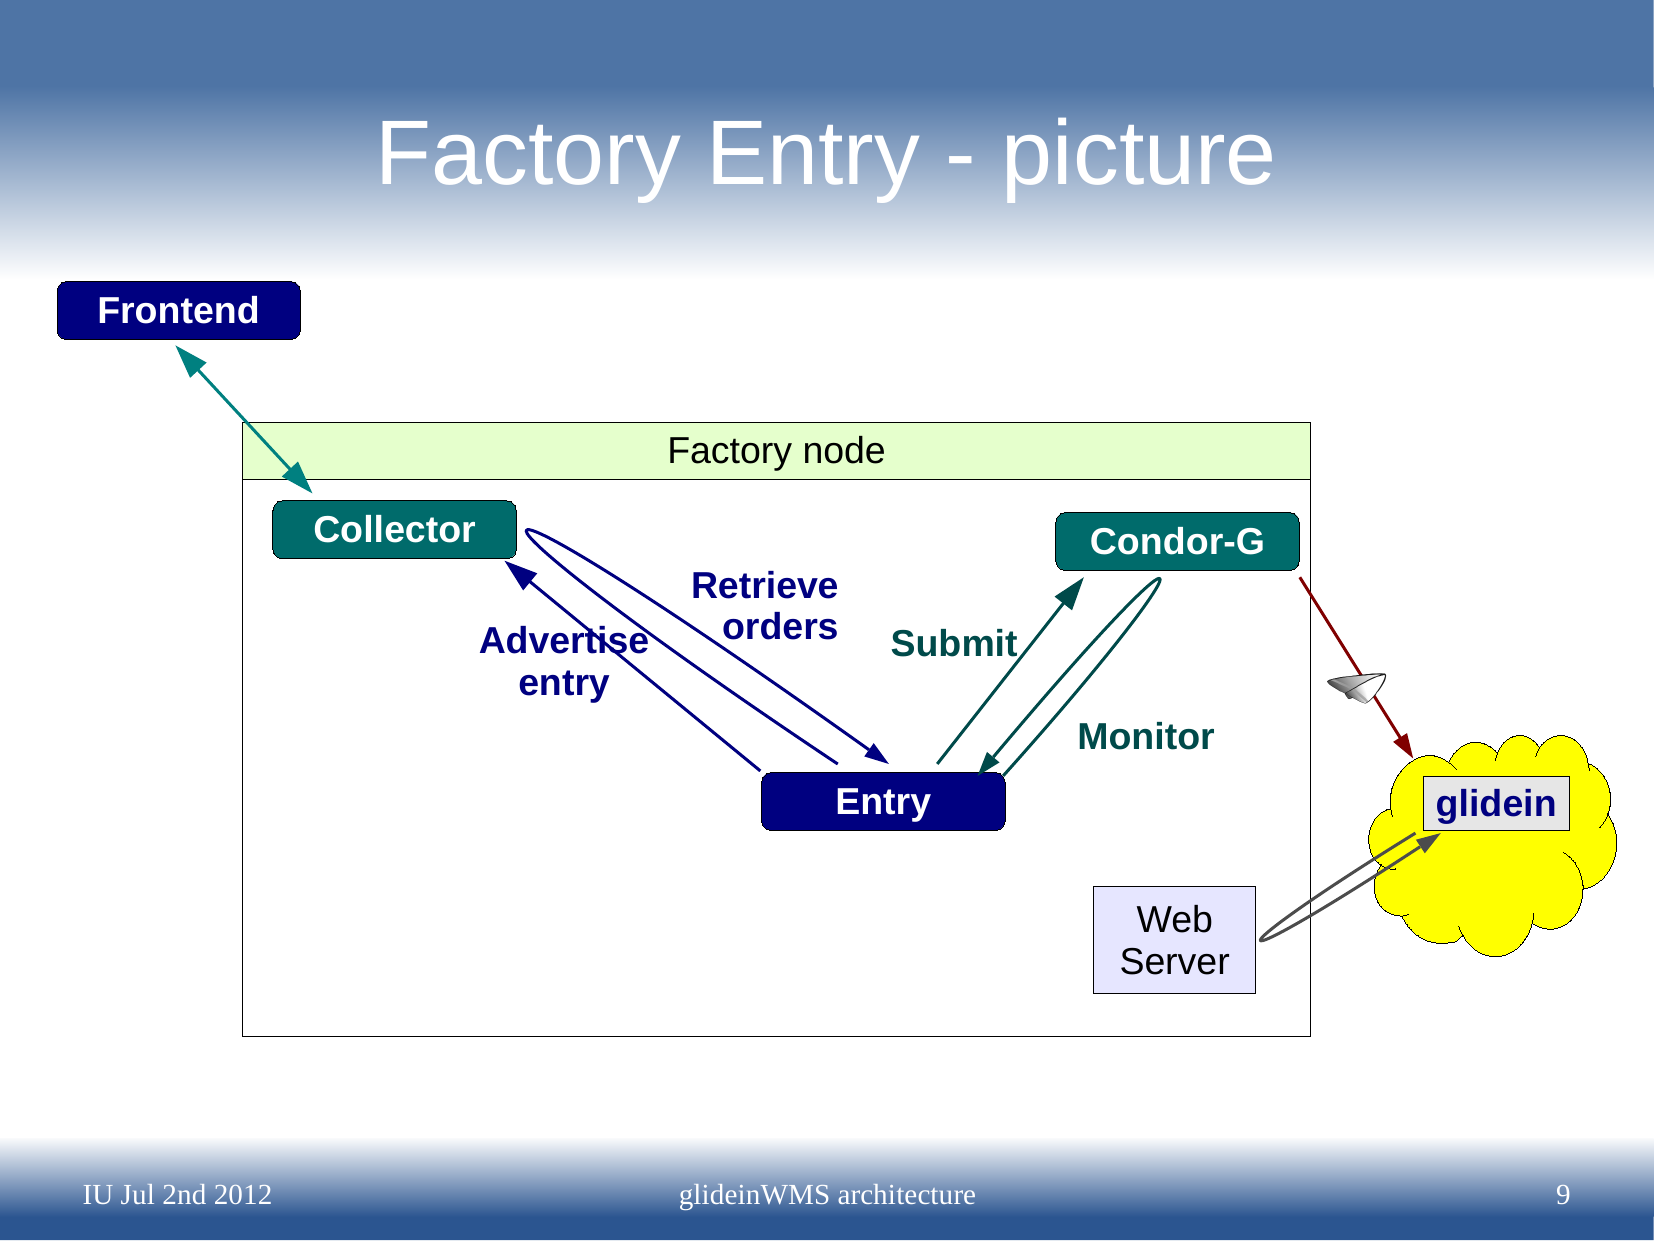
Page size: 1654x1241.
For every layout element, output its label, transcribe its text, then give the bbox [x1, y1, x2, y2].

text_box Frontend [57, 281, 301, 340]
text_box Factory node [250, 422, 1311, 480]
text_box Entry [761, 772, 1006, 831]
text_box Submit [875, 614, 1033, 672]
text_box Collector [272, 500, 517, 559]
text_box [1368, 735, 1617, 957]
text_box Retrieve orders [676, 556, 854, 656]
text_box Monitor [1062, 708, 1230, 765]
text_box Condor-G [1055, 512, 1300, 571]
text_box glidein [1423, 776, 1570, 831]
text_box [242, 480, 1311, 1037]
text_box Advertise entry [464, 612, 665, 712]
picture [1310, 661, 1405, 707]
text_box Web Server [1093, 886, 1256, 994]
text_box Factory node [242, 422, 287, 480]
text_box [1266, 903, 1311, 937]
title Factory Entry - picture [82, 49, 1571, 257]
text_box Advertise entry [625, 612, 665, 642]
